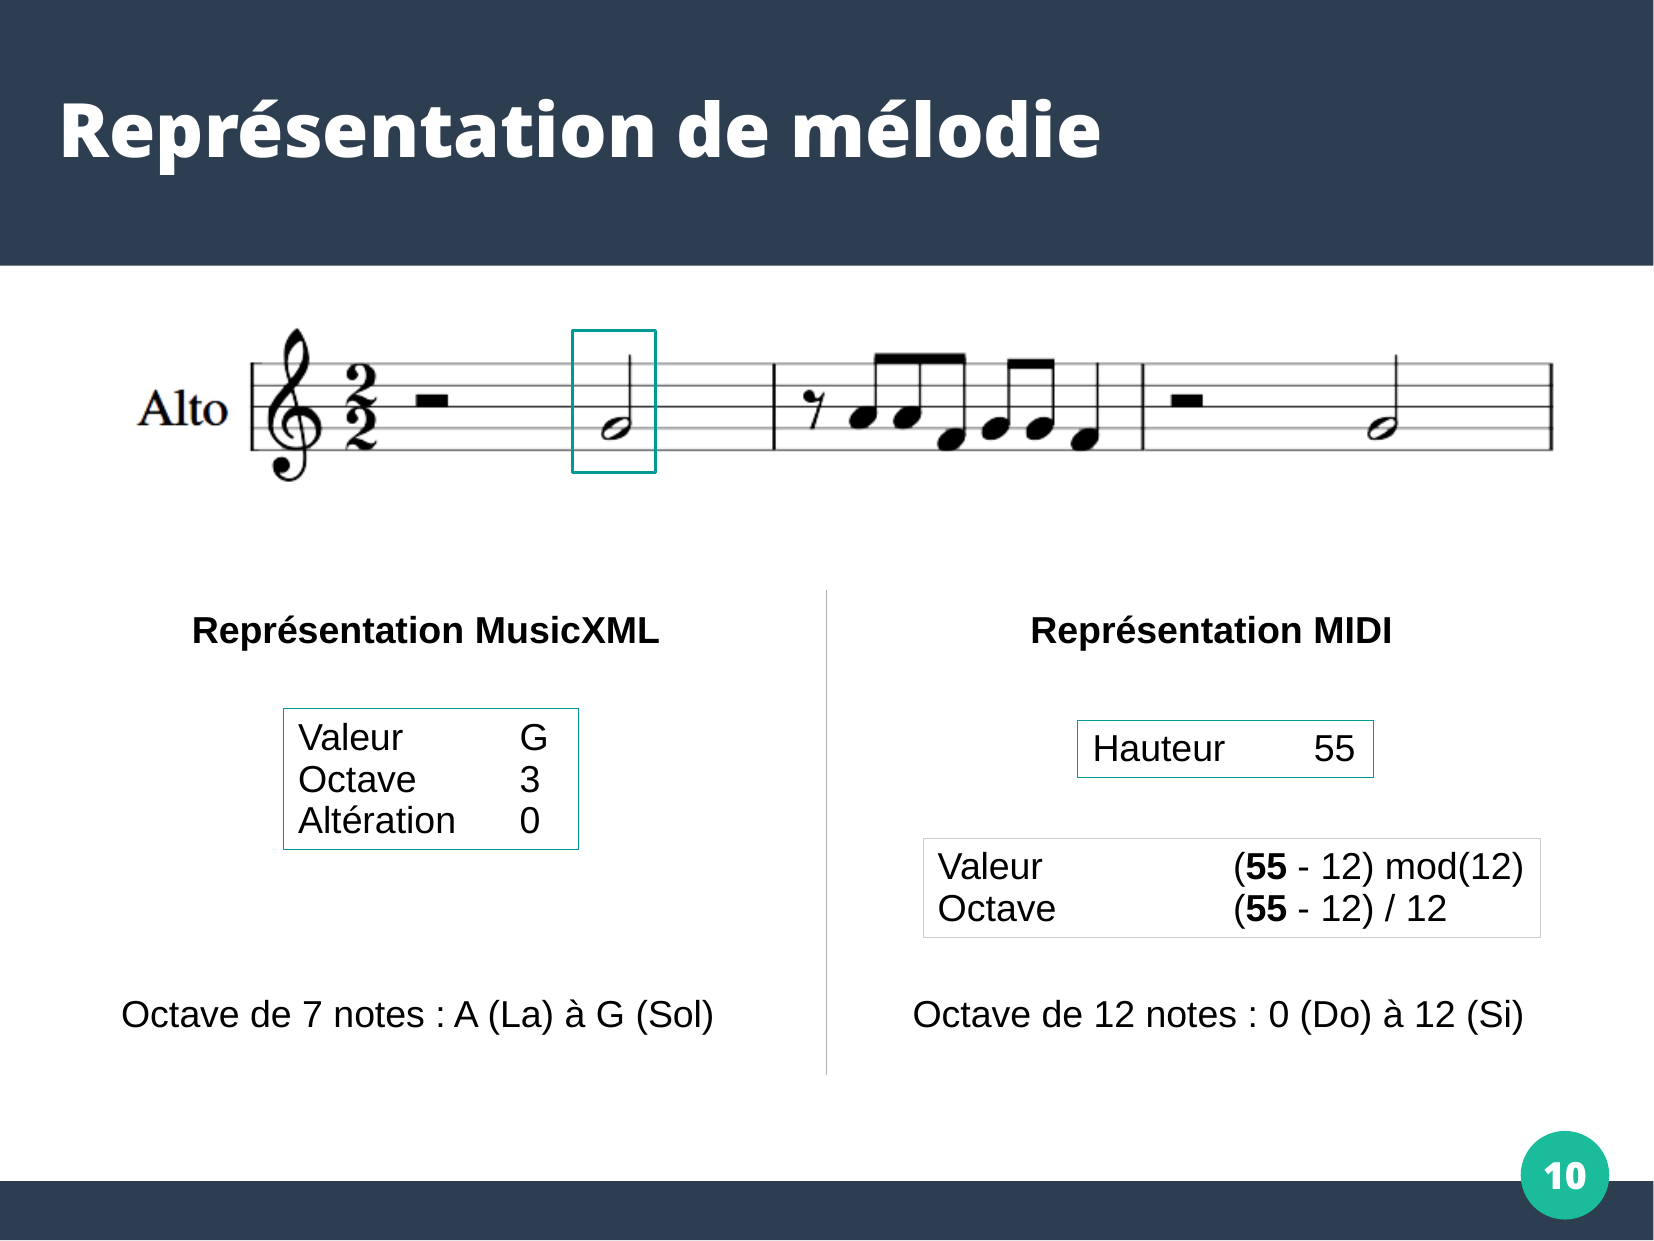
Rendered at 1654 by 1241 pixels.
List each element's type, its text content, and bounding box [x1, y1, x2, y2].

title Représentation de mélodie [59, 49, 1595, 207]
text_box Représentation MIDI [1015, 602, 1441, 660]
picture [88, 295, 1565, 519]
text_box Valeur G Octave 3 Altération 0 [283, 708, 579, 850]
text_box Octave de 12 notes : 0 (Do) à 12 (Si) [897, 986, 1560, 1044]
text_box Représentation MusicXML [177, 602, 697, 660]
text_box Valeur (55 - 12) mod(12) Octave (55 - 12) / 12 [923, 838, 1541, 938]
text_box Hauteur 55 [1077, 720, 1374, 778]
text_box Octave de 7 notes : A (La) à G (Sol) [106, 986, 745, 1044]
